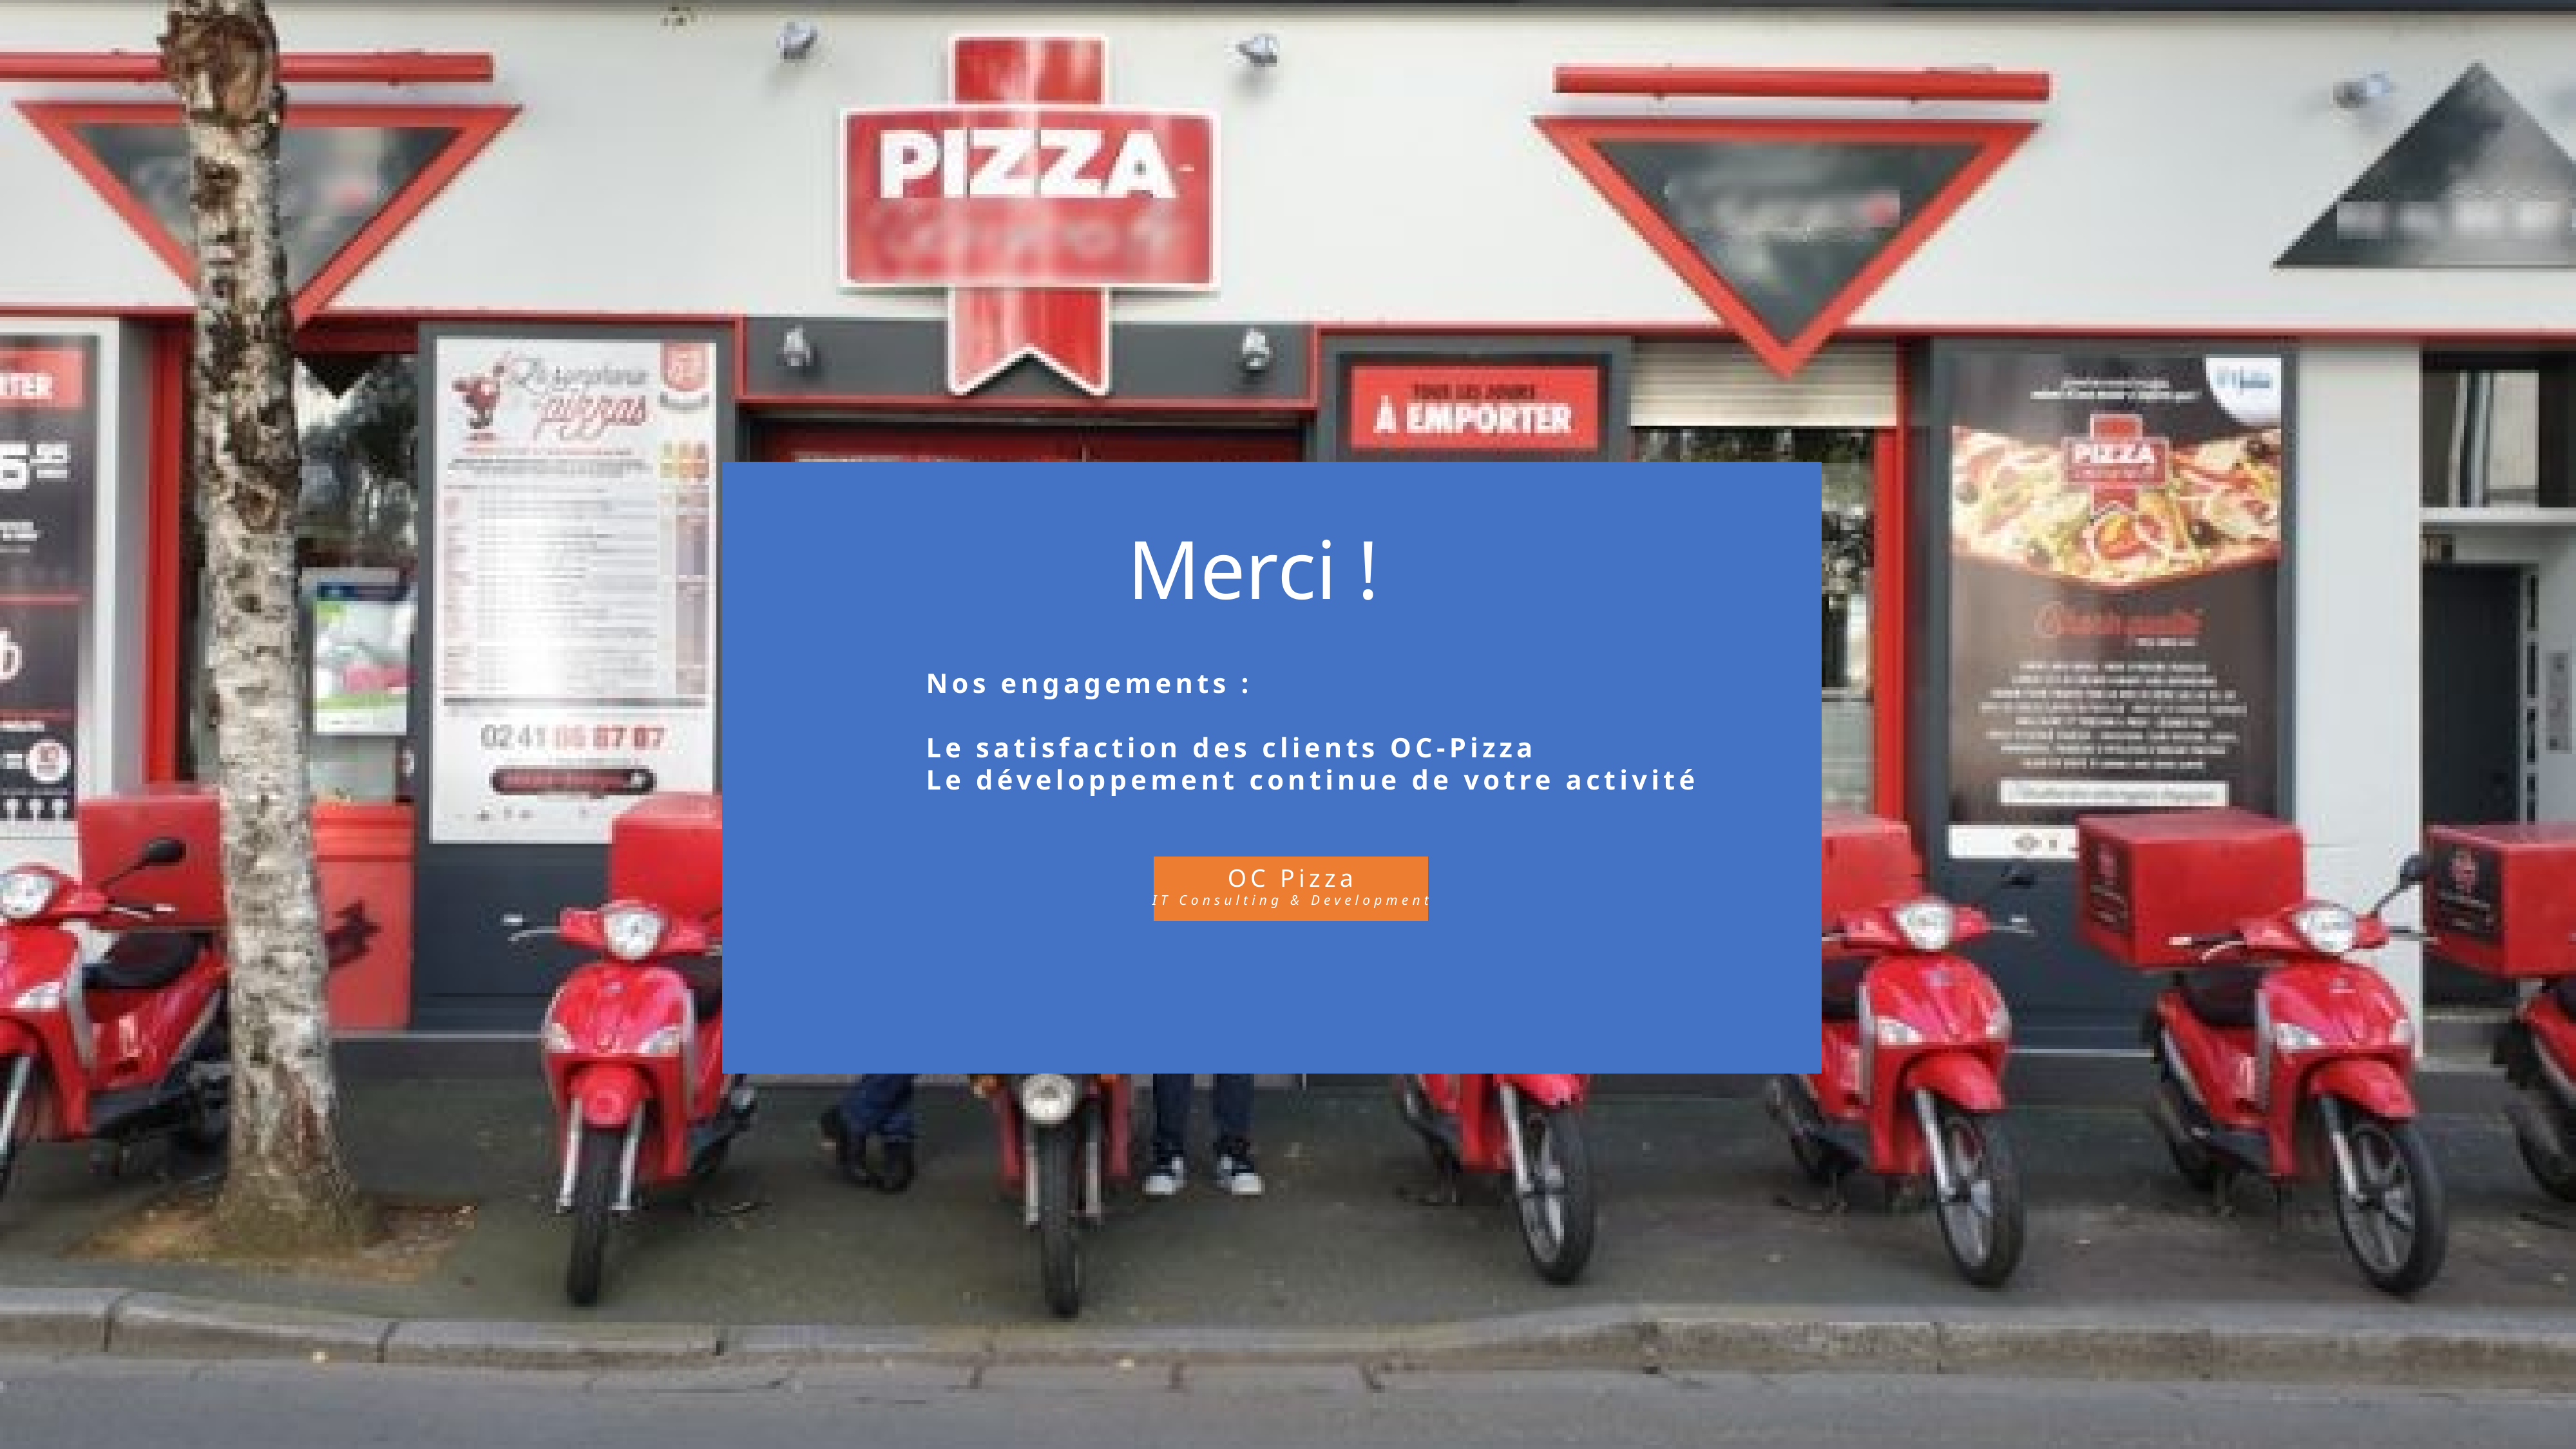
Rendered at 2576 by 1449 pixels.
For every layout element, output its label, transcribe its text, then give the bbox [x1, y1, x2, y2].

text_box [722, 462, 1822, 1074]
text_box Merci ! [877, 513, 1630, 621]
picture [0, 0, 2576, 1449]
text_box Nos engagements : Le satisfaction des clients OC-Pizza Le développement continue de votre activité [916, 661, 1708, 802]
text_box OC Pizza IT Consulting & Development [1138, 857, 1444, 913]
